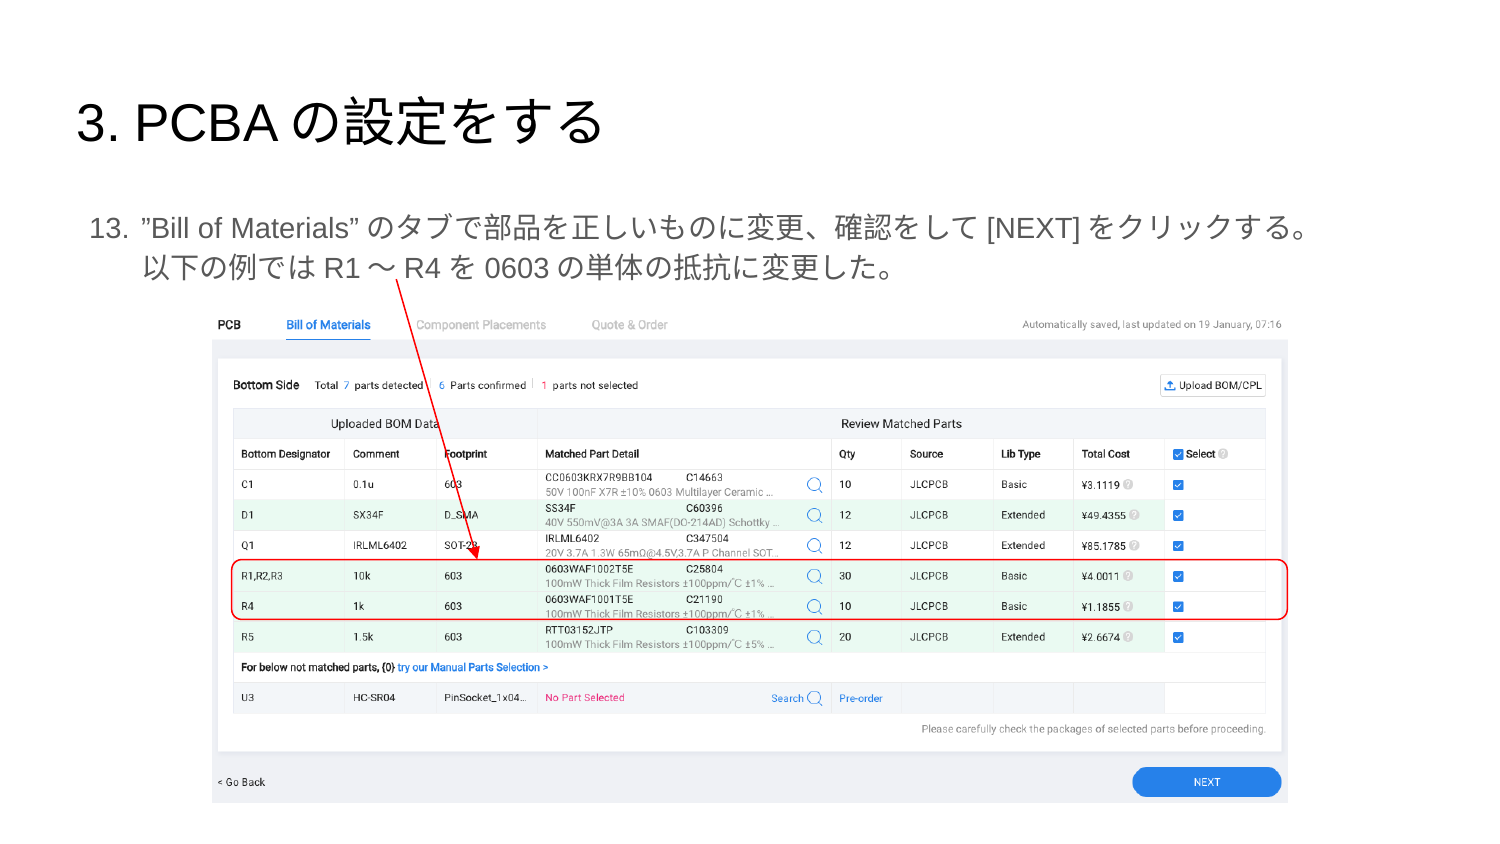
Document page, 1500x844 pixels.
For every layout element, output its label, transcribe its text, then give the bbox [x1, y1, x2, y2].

picture [407, 311, 1288, 565]
picture [233, 561, 1286, 618]
picture [212, 311, 1288, 803]
title PCBAの設定をする [51, 72, 1449, 167]
list ”Bill of Materials”のタブで部品を正しいものに変更、確認をして[NEXT]をクリックする。 以下の例ではR1〜R4を0603の単体の抵抗に変更した。 [51, 189, 1449, 750]
